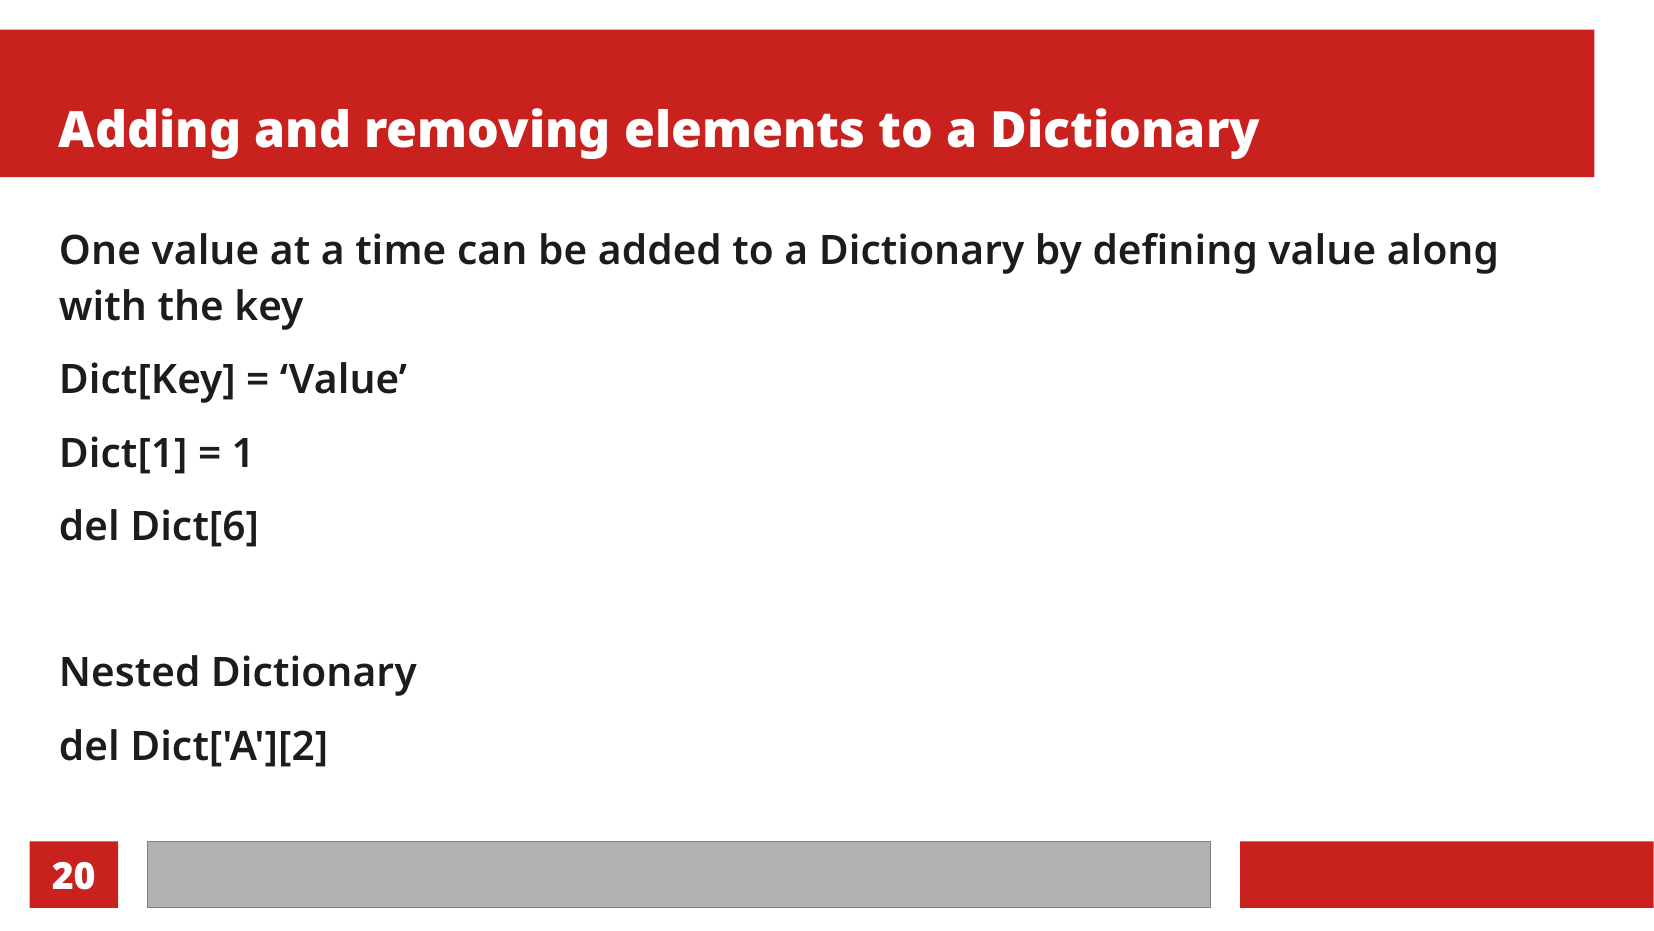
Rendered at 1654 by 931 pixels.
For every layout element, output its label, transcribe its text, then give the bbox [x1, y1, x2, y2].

title Adding and removing elements to a Dictionary [59, 44, 1595, 163]
list One value at a time can be added to a Dictionary by defining value along with the key Dict[Key] = ‘Value’ Dict[1] = 1 del Dict[6] Nested Dictionary del Dict['A'][2] [59, 221, 1565, 798]
